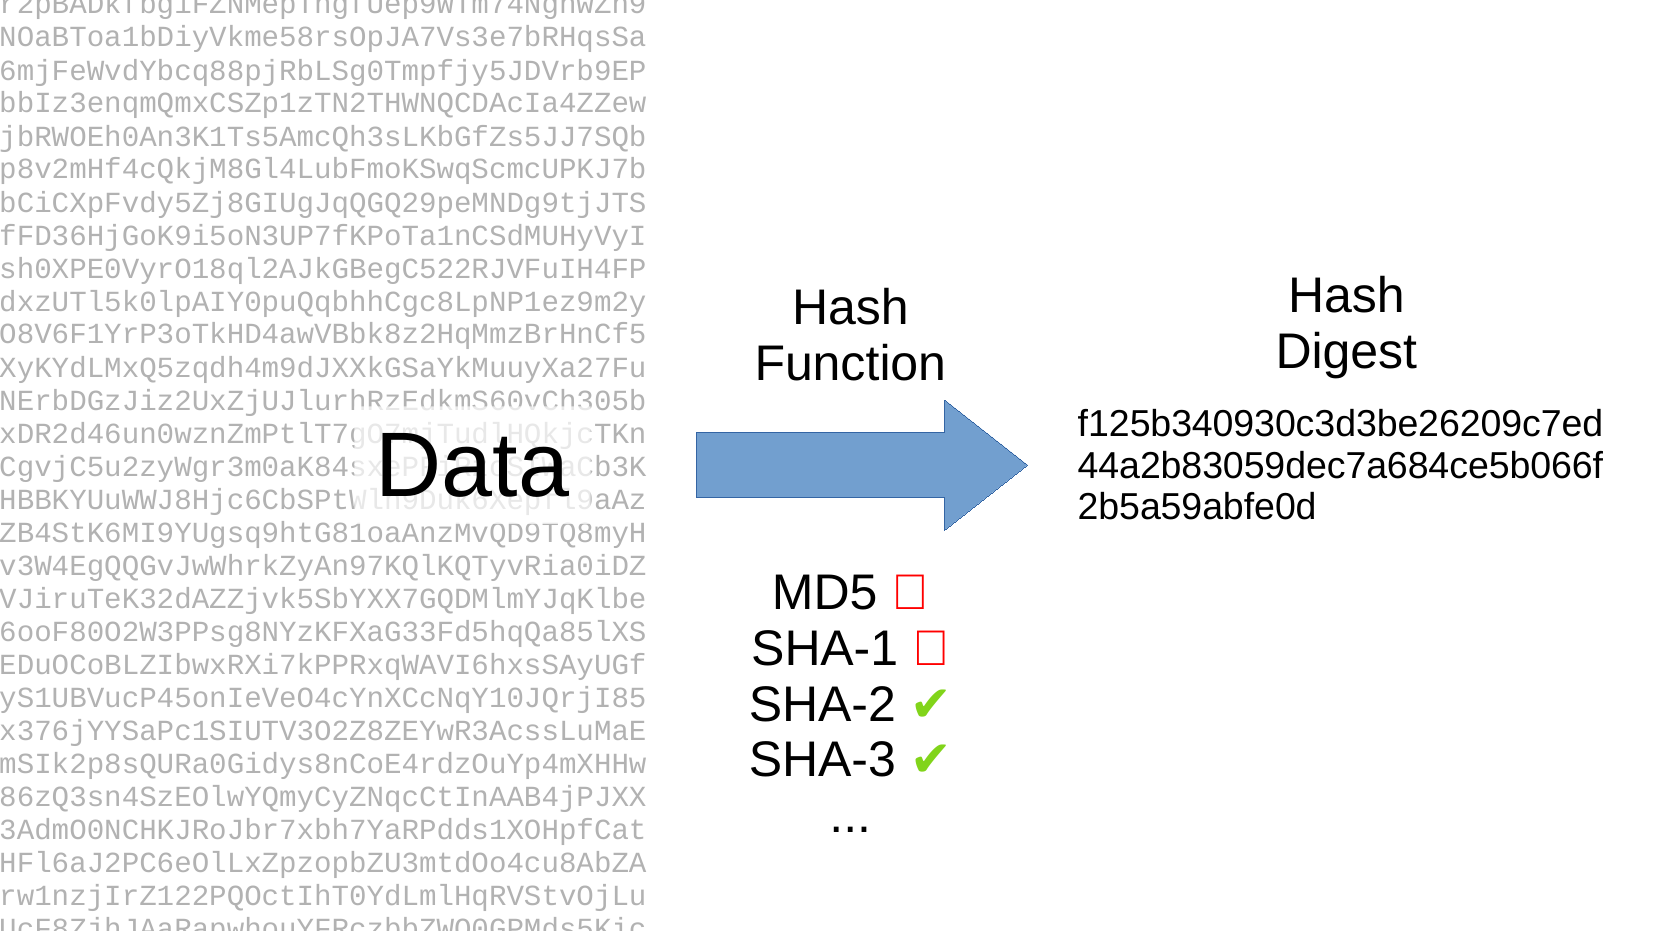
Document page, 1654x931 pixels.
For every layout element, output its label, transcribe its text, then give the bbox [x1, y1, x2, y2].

text_box v3UTSM6lhtk3evudFLaJNJRwDzfAuxEPdAqMgoTr2x2GSRaVH2VfarwYTJBPGB696Ip7UKRzzgiYWzt JSA8JKoQjhgZEoSut4UBJ6CiIxCV4Kk9rlsRixiOH13hh8Cv2DawjYb4miezyu2Jy1wUjLAt0yEsZpbg vLLGmBqQ8hlIhx2qD4YAHctyE3YRBssM8YZn7Vjf0zNcdmmag9abxTQfIu2L1h8kbCAwmaGeMldYoiXE TBpnRGRZVz3bDrVr4CtHCem87Iayea2GBTD9AjZqt6FZzE6Bctj2EdbT9f67r4OMc8ajWX3EWusIEtJL J2yC1p9hC0nIYwKTGm8xeu0w4ioQX5gL0TwLiBIVur2GW2KH6rpSIcDWbEPAJXuxTZ6m4zNuLoRgaHmk moX2CptzbnG5ARqiBxUnkPKO9SdLsYJ37S9IEtgph4X5IAoYpxqZW51TtXJJ4rUsw7PBQ4SBeLKPHdIH ihluolWTwb9LBHpFsz7kL4N4CYqMKzJN0bsmruJHrvrzEB1b0Zg4pmvXwjotikZ73ToNYbZmy1fKIWJf 6uaqaFvXKiyygF0M75cnrl9CiI9r8CvnobYak2D5y1Zcr7hxYBQpx5F9il6whNLHcDWdCTfgUkpolQ2z W8rp4cWMDM2rl6cHxoksik5JJ989Q6nGsRcPgiwAKTmyCZslK079te87V0SGAk41hSRXeNZZvnfOjOdC vEhhMElyWR3wfO67zf0v3l97v1YcvhIYrdIh0mmOeJgS05cAMx00w1diIzSg9VsCY6kKaTckrbe67XnS ZLcWV8WEawfN0XfuZI5H6FzAXr86dzvdqSQrekZFES9dnrEgzM5rFtbg7OvY4N82ZkrQhkRlnwHRxhTH 28ehvE8LXpGWR4HQXDHaLzBGsCA0V4Hc8y9aKlNrLarGQMUPMZLwpZHvYygEwNMoJf5yqU9USfYVEnUn BMkleJLfvKLu25if1eMzajXTlc1NDqNyy4Q8cqAjpc1SQ32kzhDvJLIi5QggxcbkiyD3oWKDg2REPXxE vfqPNxZkrmhbU76lv6rAJp3xTR0ecgJdKPfKUqNlZV9hcty4PfYINL87NfdW5Nrcs7xMOUOdjEYd0aEf D2QQM3znjnkUjj1ZY4NsrJwUwYuzMbv073xHcYzUPdpr2pBADkfbgiFZNMepTngfUep9WTm74NghwZh9 DrMvonotF0piDHGTXKRZZyu59ac8jt3yKYePQOm3TbRNOaBToa1bDiyVkme58rsOpJA7Vs3e7bRHqsSa CRrz14FOFMrd5hEUbfSfbAK1FBsDtyE22LfpyJH3bH26mjFeWvdYbcq88pjRbLSg0Tmpfjy5JDVrb9EP j29jo2AaK8roPvedvtsRgoPWY11sYgzWe7f741dhvDvbbIz3enqmQmxCSZp1zTN2THWNQCDAcIa4ZZew Q0Eq8V3TLBwX4uhEX94lk8DS7F38jbMyn5ofokBIbYfjbRWOEh0An3K1Ts5AmcQh3sLKbGfZs5JJ7SQb 78H8Rbi5lkDY5pUzaigJVzm7XHwjBFr1bXzLALzEi1Lp8v2mHf4cQkjM8Gl4LubFmoKSwqScmcUPKJ7b rORSlVsC3e7Ab1W9zNI62GEo0ziv2shhyEXdQbbvG8hbCiCXpFvdy5Zj8GIUgJqQGQ29peMNDg9tjJTS KZ9mv9XY9zTbSLkNp4aiJjNmx2vcMPrXD8nyzBqWRghfFD36HjGoK9i5oN3UP7fKPoTa1nCSdMUHyVyI E7conPZ36i1cFhFJi5dUuXXpp608Cl47s8xSdCMSNJ0sh0XPE0VyrO18ql2AJkGBegC522RJVFuIH4FP SsXBX6133CnxWJIbZbykAyT4l38BP3RZTeuLTgdZlhRdxzUTl5k0lpAIY0puQqbhhCgc8LpNP1ez9m2y NW82VtYvUtClnEJjqKYfUz8F8BHjghuGvsXMHRbkNBfO8V6F1YrP3oTkHD4awVBbk8z2HqMmzBrHnCf5 xarny328ppkhfO4i9oC8i0UgEpa7Nk7BRE0tm7C8Gz0XyKYdLMxQ5zqdh4m9dJXXkGSaYkMuuyXa27Fu gLvZfu2LEOAdzgZeUUDs1bcagM81y9c9bXyU6SoKtrlNErbDGzJiz2UxZjUJlurhRzEdkmS60vCh305b w1NiNUPuJ2sCWZwAsdTav1oEPFPwLiCObu5s0tVIOPcxDR2d46un0wznZmPtlT7gO7mjTudlHQkjcTKn seF7tyFzlwEin4EyjwBNlm7PsL3nK63XhuxdtwJ4j59CgvjC5u2zyWgr3m0aK84sxePFiRzcSIWaCb3K sQbj6giEHI8pueWguqJ3OA0MFHHeNZURwb5vxCrswYmHBBKYUuWWJ8Hjc6CbSPtWlh9Duk6Xepfl9aAz hVK4IMur77uH0ERGTRF9Kyi1Gh7K9kpTswRWssSKpiKZB4StK6MI9YUgsq9htG81oaAnzMvQD9TQ8myH Mqj9hwnMJ3zzm3XLP11ujjWpBynw1it6aKRjDophK1sv3W4EgQQGvJwWhrkZyAn97KQlKQTyvRia0iDZ w4wpq5380eQgU2CF5zypdGeSwf4sI2M3XHFBeU932sLVJiruTeK32dAZZjvk5SbYXX7GQDMlmYJqKlbe PWSInzTxXAhfDapXzd9ds40UnseFuguGGtLKErRi5qh6ooF80O2W3PPsg8NYzKFXaG33Fd5hqQa85lXS GAiRzXH10shpN9f5qLBO4IjJTgBCRHELMysScsCcpJHEDuOCoBLZIbwxRXi7kPPRxqWAVI6hxsSAyUGf AXXiUrilGLAsIQhz0eQt7PmOD0aTv8Zw6O4YB8BunMDyS1UBVucP45onIeVeO4cYnXCcNqY10JQrjI85 4DDJAUlwxixtT3eFrgM4rON3Ac2cK38r6Z5VlBE3TT0x376jYYSaPc1SIUTV3O2Z8ZEYwR3AcssLuMaE VpXTeRRsBSL2HqZZn3FXPC0Kw785fa0uguCgcfsI0onmSIk2p8sQURa0Gidys8nCoE4rdzOuYp4mXHHw xavsu0WdhOYSYnHpJkyBmclmrDyGES9ghNA6rOVqf1W86zQ3sn4SzEOlwYQmyCyZNqcCtInAAB4jPJXX Y0d3fmdgj91sTaak2rVtBF9kS1KS0vwDXyz1hIJLZso3AdmO0NCHKJRoJbr7xbh7YaRPdds1XOHpfCat CjV7xps8E162jfsFTLwWxPM9jDnNuhDud89oiQm679wHFl6aJ2PC6eOlLxZpzopbZU3mtdOo4cu8AbZA kQtEbhQOyO42qcsdfxehEDCwMQU6yPft2e3nYSHIBY6rw1nzjIrZ122PQOctIhT0YdLmlHqRVStvOjLu BkCb3Ciwum3RRfHdC8ujtXndMc1dI645VMnoeDoXE5vUcF8ZjhJAaRapwhouYFRczbbZWO0GPMds5Kic MoxTFNUNAhNL9KI5BSrW4BecvsBVTzv7GV5bAoaX6DnkZXr7jP5N8U8ebH7UnaApxjQZt1BwQjsfsFZK rWjESf4fgHzsXkfesWgIGhs9mueGQkcNH3K1WFO7yAD1hutQqO6RziganghTuPKBlCzhuqdEoLwmU4pp 9O9JC4nZrMV67vObv20C51x1eIb90CLo8FGh3CJ3LHKsfkZrZ3vXgnUqNHdqvEp1mIGtUWBaSMsFfknS rhhEdTCsUAMsLpOhBiIaGrLdc4AAoOXmIiL8QoJIi7BcWxjYHgyRVao1sVuURuiy2JB6VtanMQWQgNoF KsvcFJKgQBrhMAbeGtfy1zRDMyA6Iq7aai489inCeAcdXkWxm8NaobauAfMvWdHTo9LwO8iGK51MtvbA HjwLIymoLYYwwwX8hGgYk4o5GNsojugyzl6bsTZ8rIwTbdu6UVWkPmjny8PYUcHlGpBeR3shwg3WUZ9q n6GUCpMX8CxgOXuL0NGRbWAdaFvrhytIN1cdAb7KfzfVyqv7JTKVWDL6xvj55P0T76LGL8JPtYI0Wc22 Lx7hcrXoZ0odFyrlFIFI9ZB4d5KK8GWnuq98o4z4BOtVKeYilgwzmvSOM6Jt1mg6dEylxMpXc1Foh0Ga jpATWgSfEzaajdhwOUrDk8uSGBIQLbIYWLJgUDF5ECWCvyvBo3oeXxVYOIttKzJ9N4D2zlHGIPT9k7ol idrFHCNsJGRNpC7ZwgXcyhbpmZEwbrC0cK23UkapeZnwpue5mETQ7XDqLyBjUNvv5dwTJ6yjudaMB7xo MOvpMQDyf7kvzdCd6lK5tngXoJN02mBqEymHfKVx0v4Wmn4XQAKzjEzNQSfhCOqaYmpnPzHVKabOuEWv YONhQPZ7AD47tIKKsulYz2mueGekEJGxxodO5CBJXo3hXdvBplls4n1s0k5yP6FxWaX5mpi4kUsoz69J JxQ8OF0jmoPDoArbShJQd20s9mafqwRaecUOsPIB111v1WA76Rz1uOlD1hN2atuRaXMB8ZPr0xxhXXC2 wU6biwJQ64enw27bPnneZYrVcS9fZRJ02dI8r5Khhp1TtWa2xRmv9IO3kAbuComCEwTqcfhmoq2HMWiy XU6TDJ4g36X58LgfMvW3e66pgteTiJzIpnfCYUEi3YpN47w7Jsq57gdFrwVMg2UdfyTAoimbKCBFHA2M 7GqiKlrHVr53IbYlF9Yu4CLlyqcLIYE654WeL1BVeZ7kIHhnjQfwCYKCxKbWzR55Z3vixNAFX4x5vV54 5YgZh0dzoYuyf7rmMPKmJb3j26cUdhYdhU1VIiix6T09qJzTLZpiVMYYsmFNwbRAPTdCV2XwRUBRtNBC q0XEUY5PY9Nh0jPJJJYkdVdJMhNXZiVtp028oeUduviE2JguQGJkKHyn6eMFpHJjhEh6Pq7LwSTVpoNk 9a73I8YI3xxeJKqdZxWeCnsncKHxrCW1QKs1TNzoyPQdaBvrha4kuawNY5JvsVg5U8SL2oQuo4RMuuP9 0MYx89ZAYWy4q7qCE8ZdzK3TIOolRmzCoSfTyvwjl6XVn6zKgvjNOvxEH9saVmLxRgpgEnDGg5CmOTxw VurF8w7G7dWJTIRx4zeZhdTl7YZyQH220g6ksvNrtLtowd1OtgEqsFfSqfVVvRZXIjKtf7Qntx8PTlyI bYfQEAa7sJLuyMBWybEiqEo80MzhuGo0XKYMjnQHwuuAoTfQ2bKUdWFCtjeMhk5f1m2J1EZPNLMNunNU MBFlqnmK1fr456zrl1pig2GsfOyXYFAUJ5aNPJdrKOle2NSF9x7t04mpaJcBIwdFyC3aNpKQ8VEFzD9s vNR94It81hedOOypn4wlVWUDQWJtYot8X1u6VF2W19LdaBMbyb7a1HmqGQ8wtompBQBubysOFkZNv47Z kU4nnudDRwNrI1zcdMbRGhxMRMCKaC1pHrQbOTG4FE8wxpUCsEkJeaBC8fH7ATRbEqGrphdue9sQEINl wVS5gu8ogN4AsX1rPoqdJFhg5lZ9O4cY8yQDNJDaBTPxVDHUZDRs43f9W5dSv7U24N7SzKYMyklf7wmw A364upr5EPAx0ON73kwh7uSoQyJAtYXNyxpGwla45AWjEtvBeyftuvrO22sBmpN7ctFACBzfrXJqKV3k cZXuuryYjigne96sclerOYGHUFDHf7XflygN2Ql3Ocwal85F3F2WqriD1lZwtqKEs9TM7WcmQ0oY7FJa ZTHG8drr2SppwMaafTNE1Rdgh7E2W4VBfNhveRMJmQggm9QOeOXCHf3bKK5R2yPdvxOqhzideSPVDyjc 4NUlZIYRrSootGCyYVtGl6Jiym6HHq9nygoaTI8rNA0whM2NBVTgVa86q0J3JHQHPuQtBKGVZb5yd3aw JXIEtJNhmatCEuDTrjDnRUjQL1WkfgKcCGoxzVPaBCdocb50dn8QzrsfZ4A8atbU7LDHc4wNb0bQGxiR CxzXrVScicldo7w2ppA2T52YRLLEcM2IyaHiIgFHtzz5A6hMfRSvhxHZ9xvqZAmRhkRPWI6EHaKWYBPr SQ2SBg0ASG1vHZGbdtJ9V2cjpLfYBGITtNVgTnqCr7poZPrX2V8J4DAbBrvO4V3OOpVGoBcy25Vyld0A 117ysRmJ1I0t66SO4iYiSFjTIYivBMPH6WxORdD2WbHRRR0VTwOJ47L0zdexdN7OCykh6RghKV1dl2xn kzXk9oVI3WAOi4elvAAfvbXXBiZw4TqL7CZJ3w0GWmDZ0Id0BPaRQIU6zCa1hXgWaudrjUvrfHqHQXci GoTQq7b0SSrQBFnNpcfew8K4wvDk0GPSEuTUGuL5nivqrAmfzfzlG6By9Pgmm9AX6jbR8tuWqJVm4mQc pfAr5EMvO30AD1asYmkmBPGVJ0uJFgXP5sNaQmyxvZxsQhHwxCp6kAeCtN4tnuHC9fk2185zVD1NtWVZ [0, 0, 674, 931]
text_box Hash Digest [1204, 259, 1489, 387]
text_box f125b340930c3d3be26209c7ed44a2b83059dec7a684ce5b066f2b5a59abfe0d [1062, 394, 1630, 536]
text_box [696, 400, 1028, 531]
text_box Hash Function [708, 271, 993, 398]
text_box MD5 ❌ SHA-1 ❌ SHA-2 ✔️ SHA-3 ✔️ ... [708, 556, 993, 851]
text_box Data [354, 406, 591, 524]
